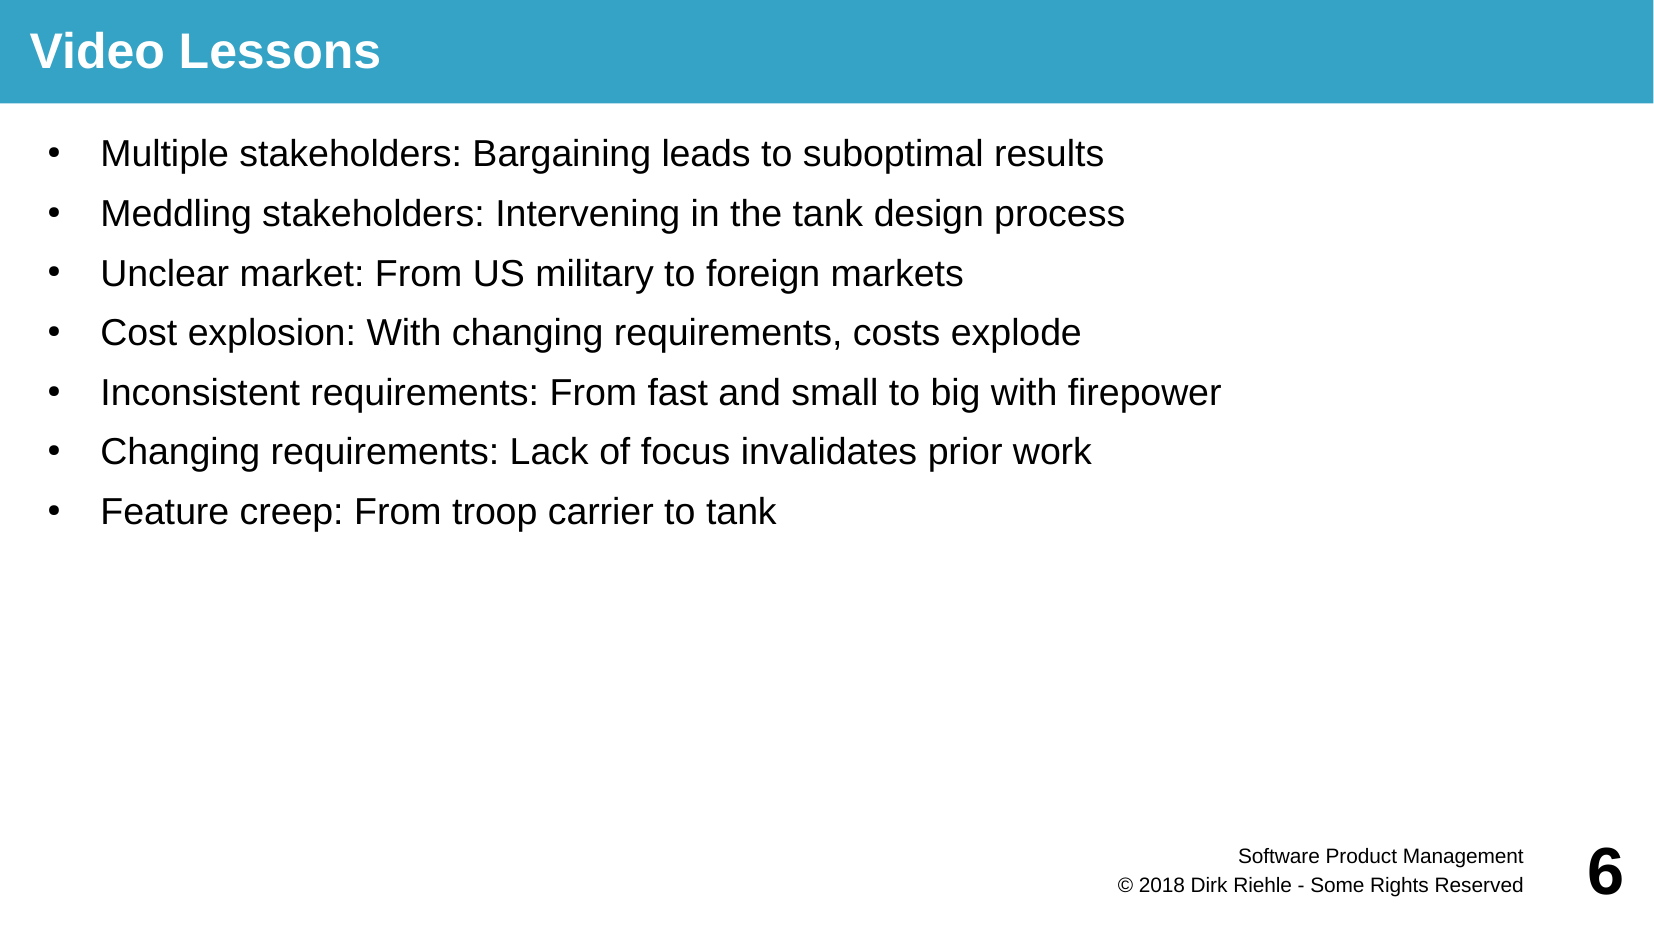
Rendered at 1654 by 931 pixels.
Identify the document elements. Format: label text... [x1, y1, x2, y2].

list Multiple stakeholders: Bargaining leads to suboptimal results Meddling stakeholders: Intervening in the tank design process Unclear market: From US military to foreign markets Cost explosion: With changing requirements, costs explode Inconsistent requirements: From fast and small to big with firepower Changing requirements: Lack of focus invalidates prior work Feature creep: From troop carrier to tank [29, 132, 1625, 813]
title Video Lessons [0, 0, 1654, 104]
